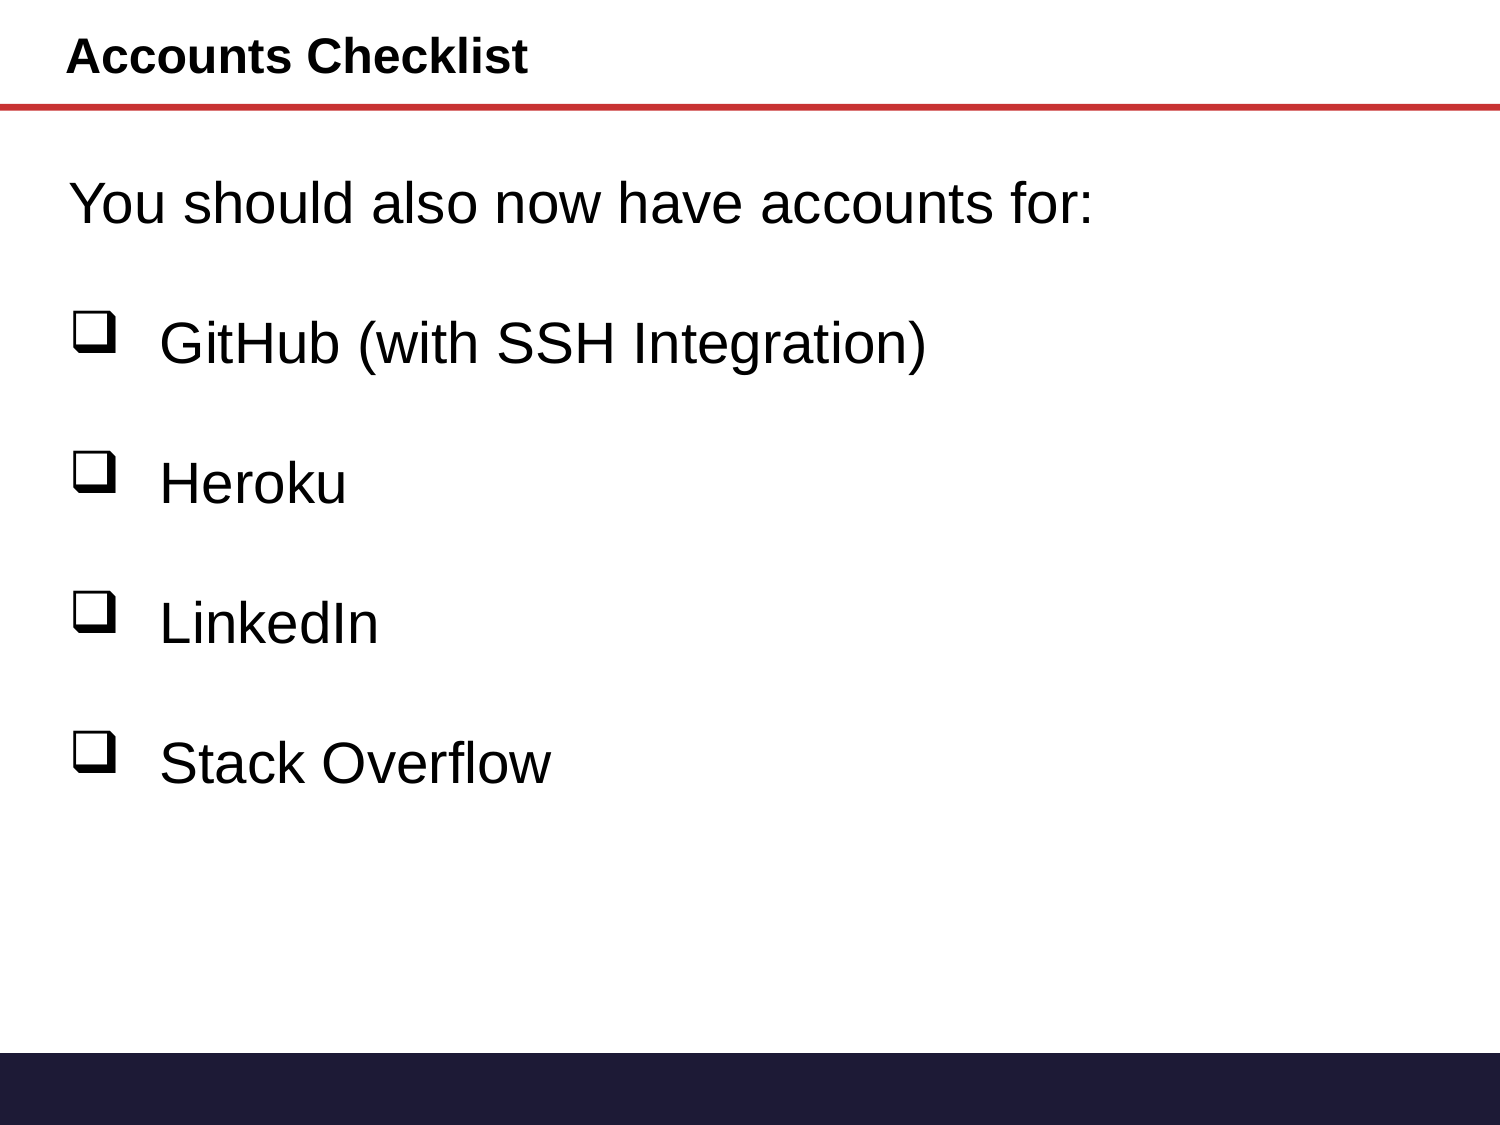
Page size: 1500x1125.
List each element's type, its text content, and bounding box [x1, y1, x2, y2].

title Accounts Checklist [50, 0, 948, 108]
text_box You should also now have accounts for: GitHub (with SSH Integration) Heroku LinkedIn Stack Overflow [16, 149, 1484, 707]
